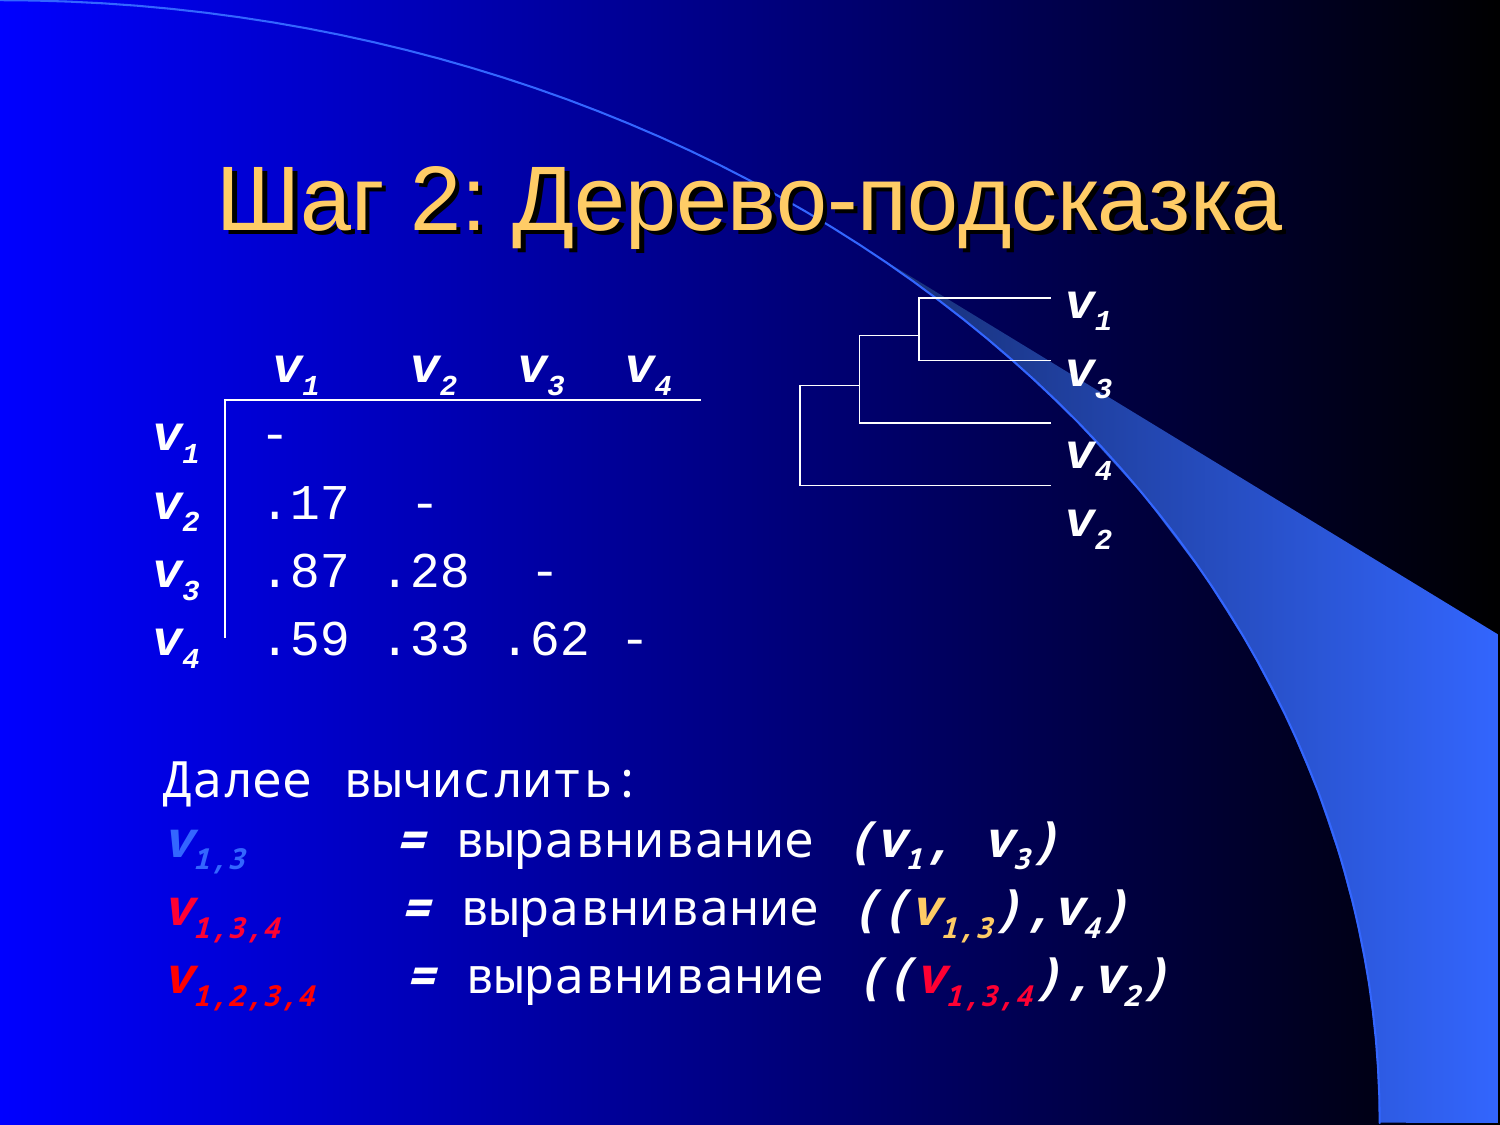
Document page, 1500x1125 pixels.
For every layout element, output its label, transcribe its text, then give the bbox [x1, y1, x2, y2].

text_box v1 v2 v3 v4 v1 - v2 .17 - v3 .87 .28 - v4 .59 .33 .62 - [137, 324, 688, 682]
text_box v1 v3 v4 v2 [1050, 260, 1158, 563]
text_box Далее вычислить: v1,3 = выравнивание (v1, v3) v1,3,4 = выравнивание ((v1,3),v4) v1,2,3,4 = выравнивание ((v1,3,4),v2) [147, 739, 1341, 1020]
title Шаг 2: Дерево-подсказка [112, 99, 1388, 288]
